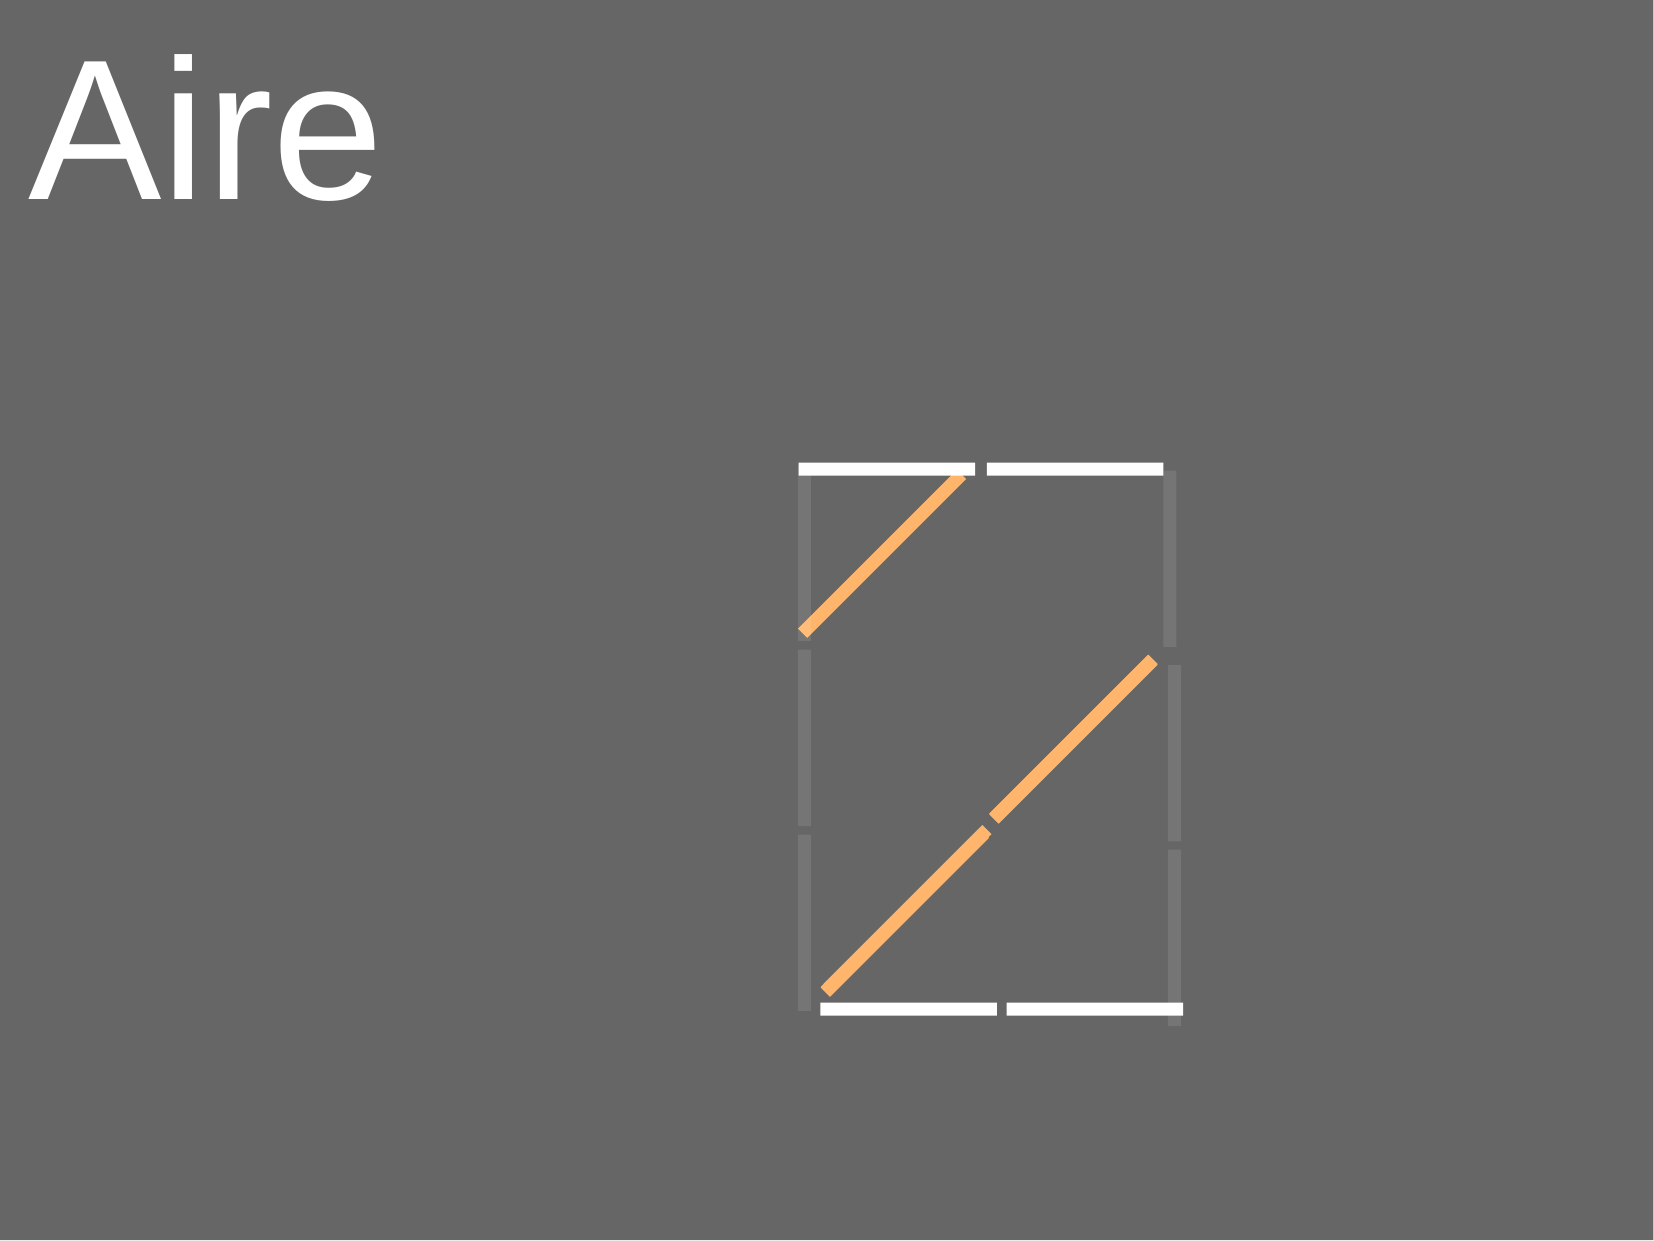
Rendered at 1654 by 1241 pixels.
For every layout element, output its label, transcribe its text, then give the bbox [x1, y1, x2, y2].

title Aire [23, 0, 390, 260]
text_box [0, 0, 1654, 1241]
